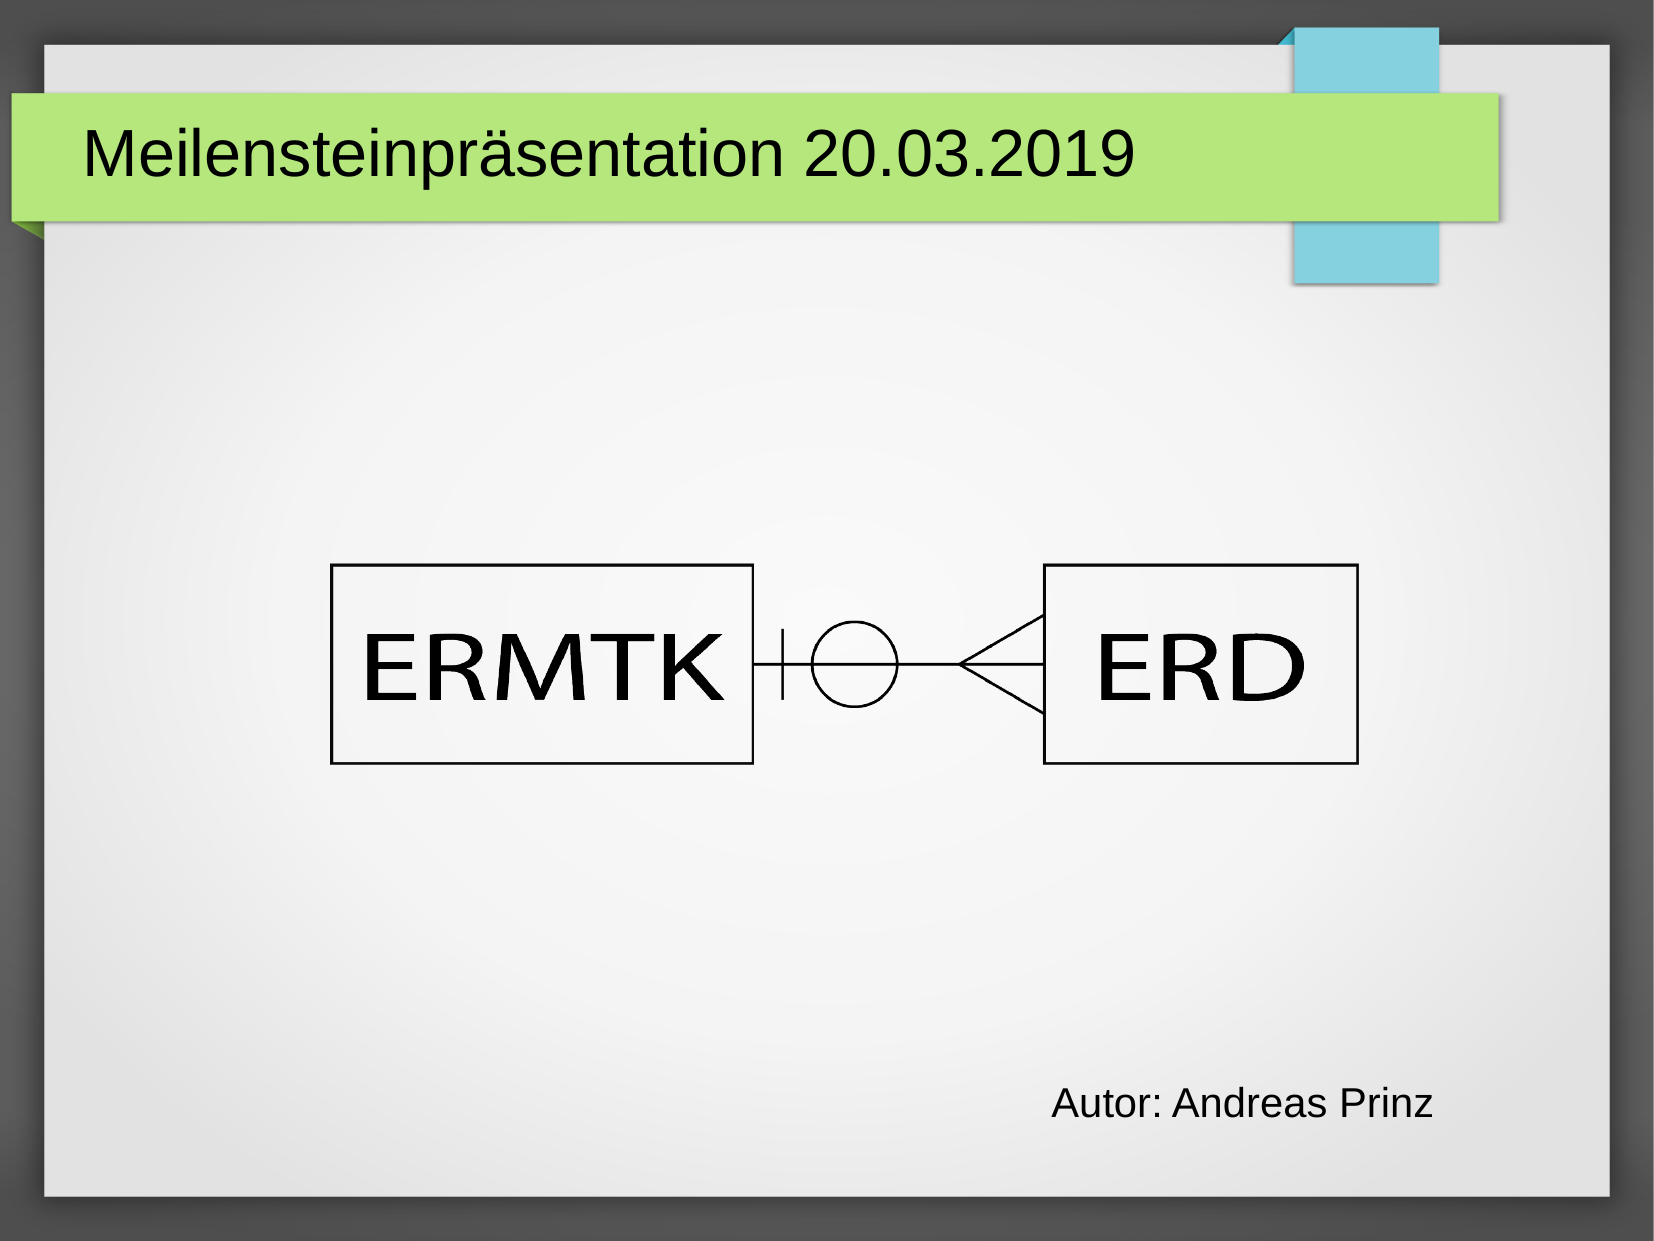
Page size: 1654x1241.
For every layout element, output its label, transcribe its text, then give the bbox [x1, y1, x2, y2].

picture [0, 0, 1654, 1241]
title Meilensteinpräsentation 20.03.2019 [82, 94, 1264, 213]
subtitle Autor: Andreas Prinz [915, 1067, 1571, 1138]
